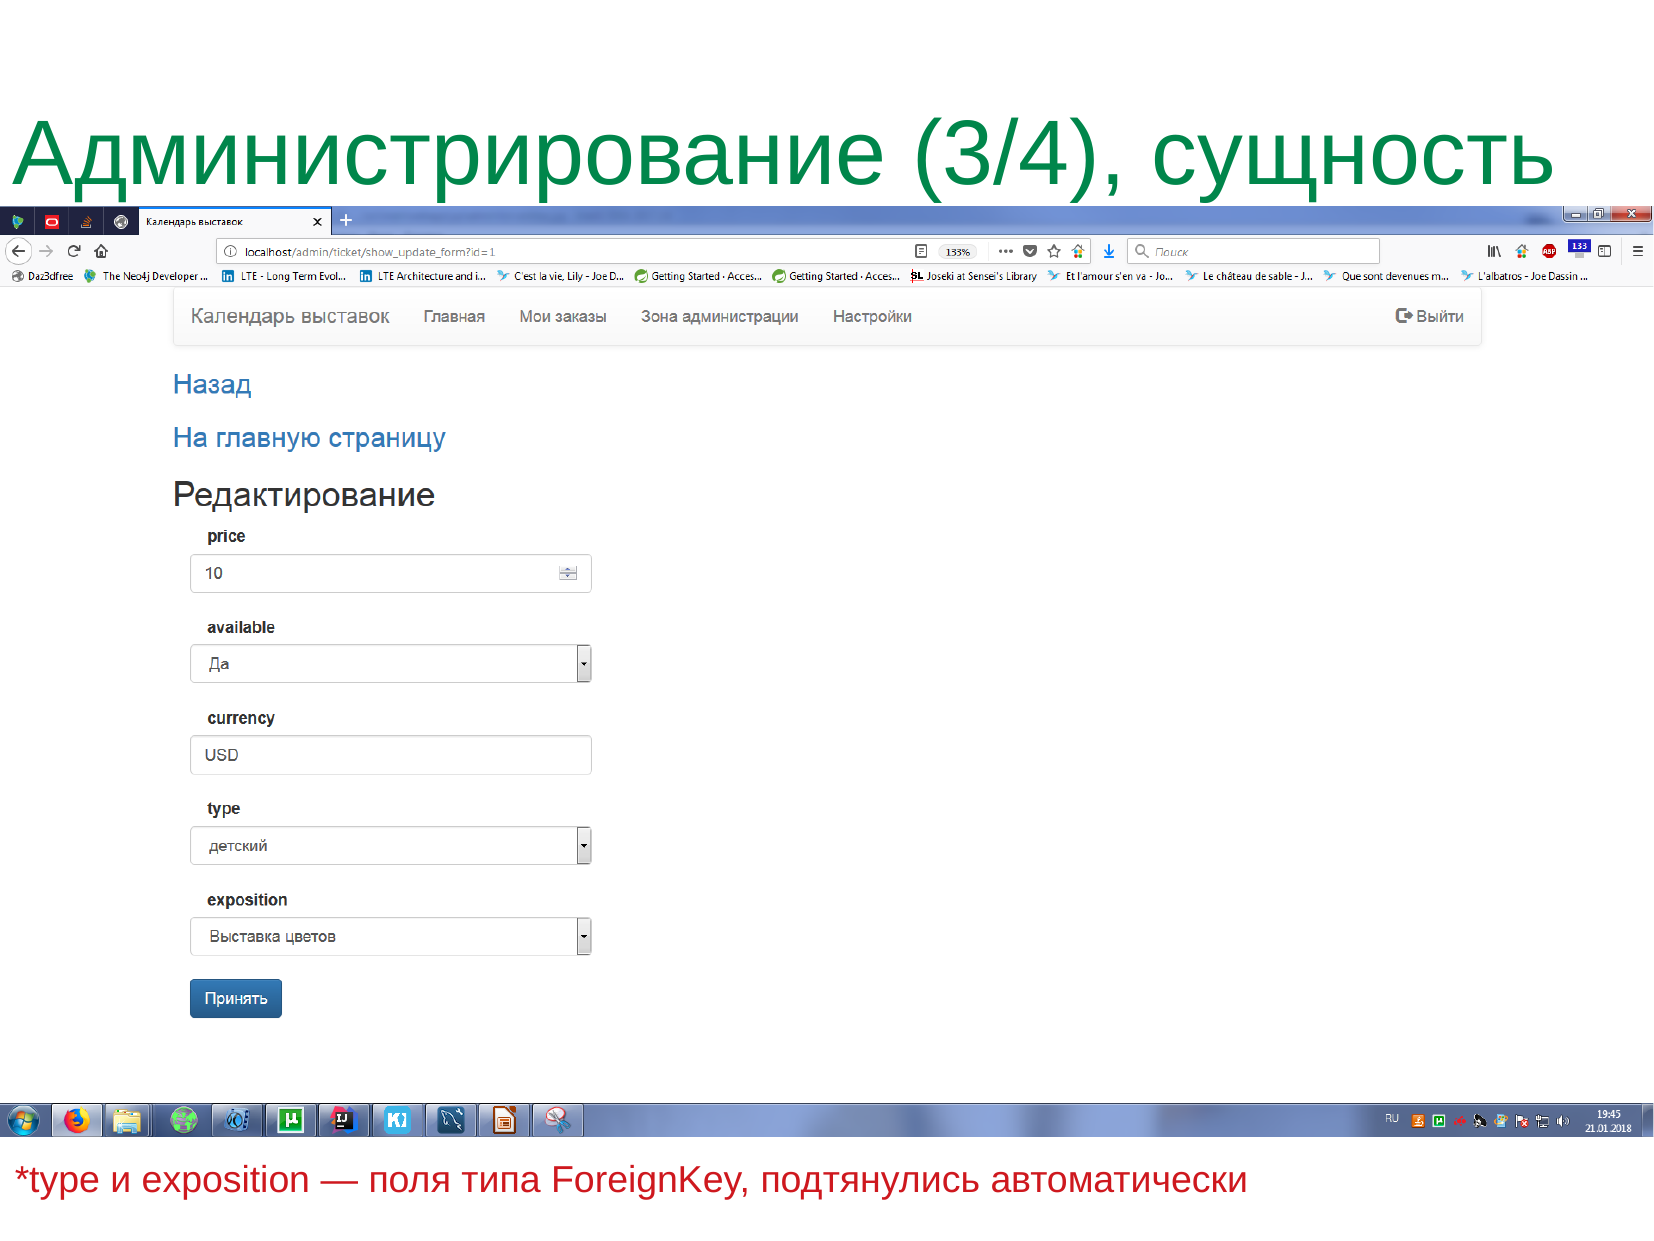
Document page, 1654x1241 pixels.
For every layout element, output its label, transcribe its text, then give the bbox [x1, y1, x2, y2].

picture [0, 206, 1654, 1137]
text_box *type и exposition — поля типа ForeignKey, подтянулись автоматически [0, 1151, 1654, 1208]
title Администрирование (3/4), сущность [0, 49, 1571, 206]
